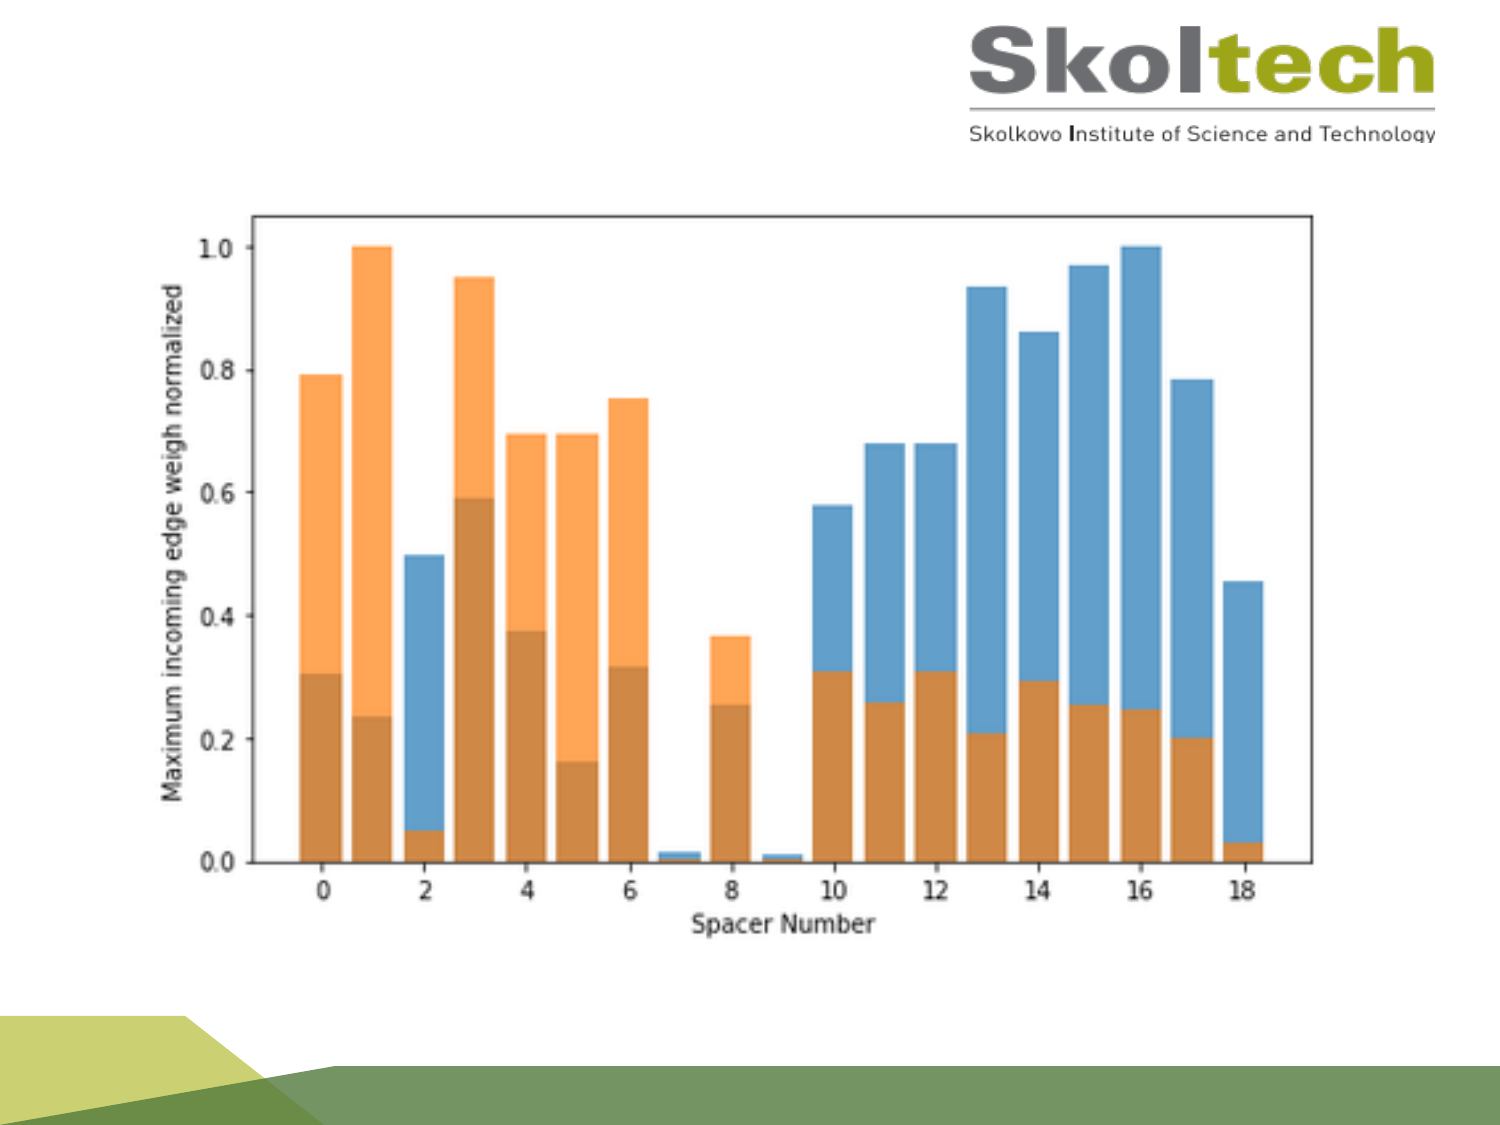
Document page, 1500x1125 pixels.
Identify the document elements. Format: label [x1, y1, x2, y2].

picture [130, 179, 1351, 959]
